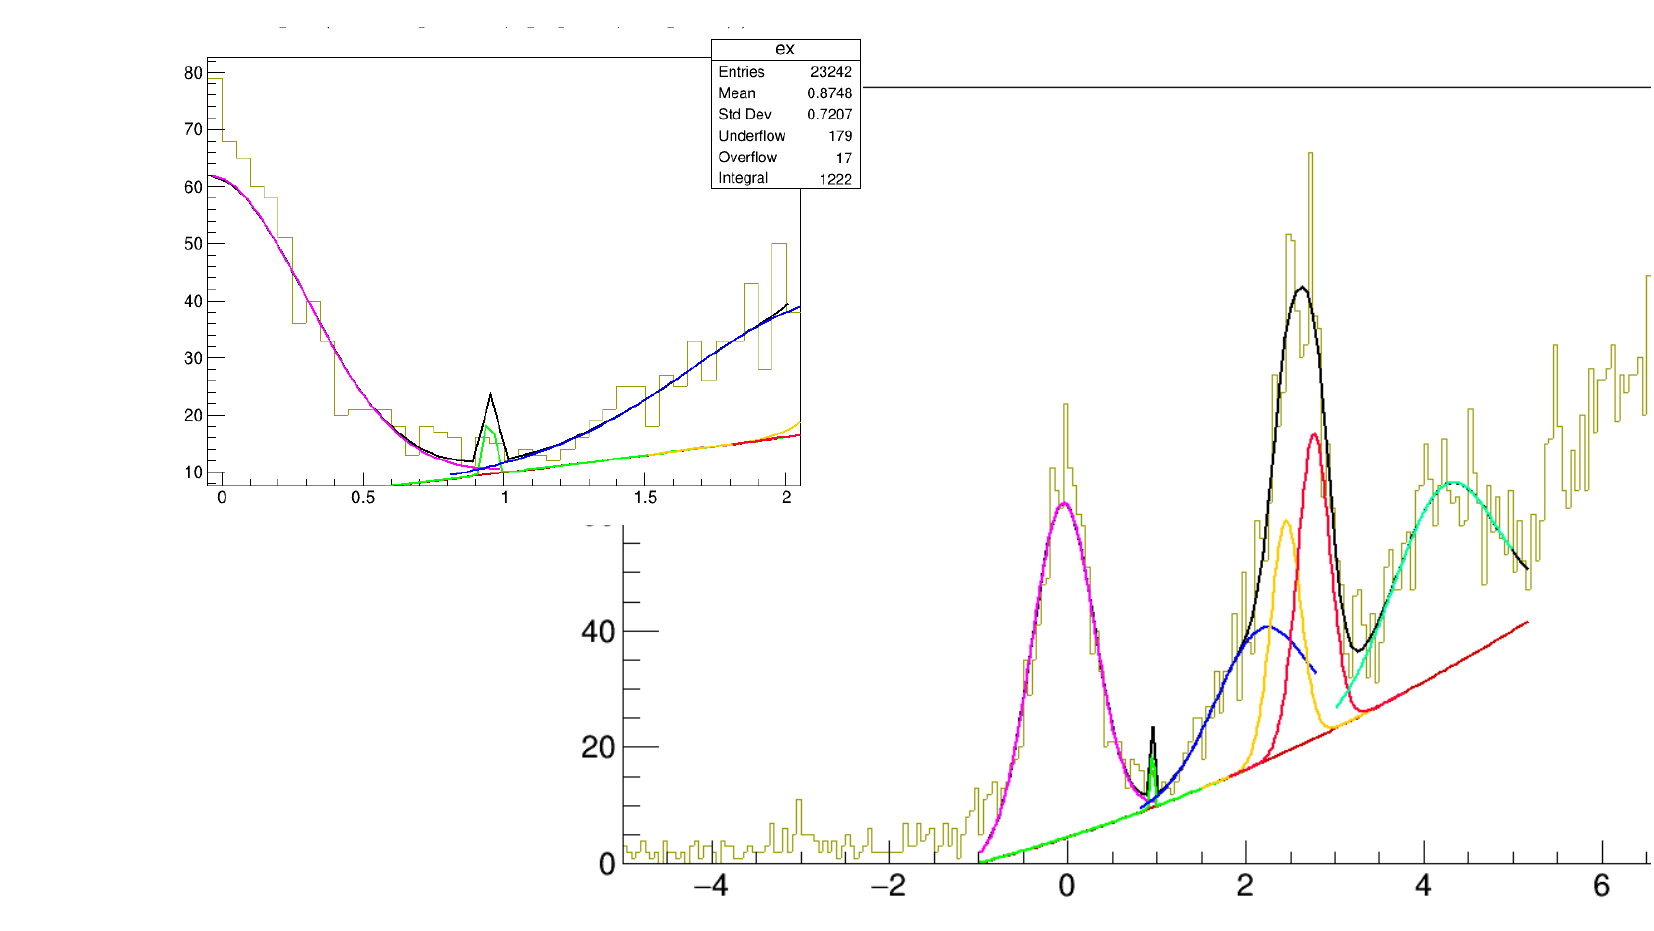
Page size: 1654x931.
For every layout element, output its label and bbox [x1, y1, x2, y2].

picture [148, 27, 1651, 931]
